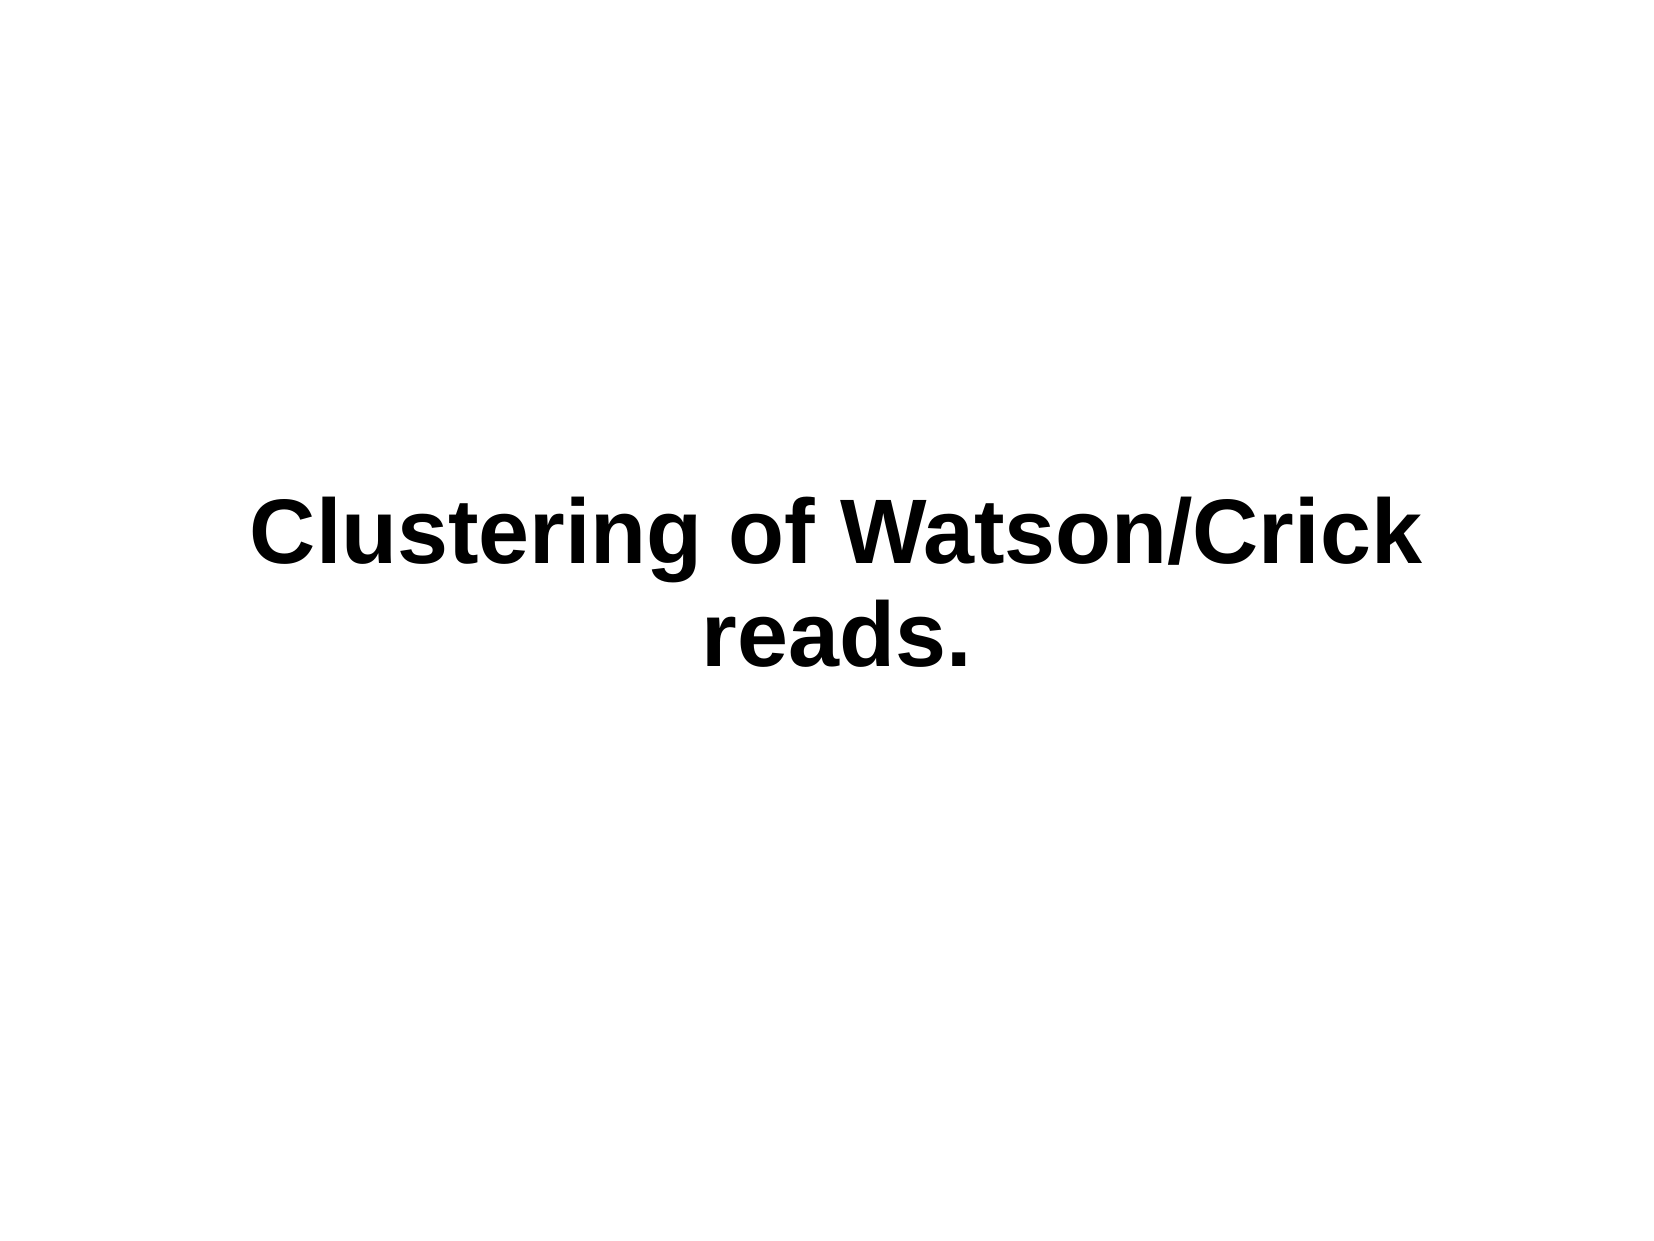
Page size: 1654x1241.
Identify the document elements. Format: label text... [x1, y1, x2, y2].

title Clustering of Watson/Crick reads. [75, 480, 1564, 688]
